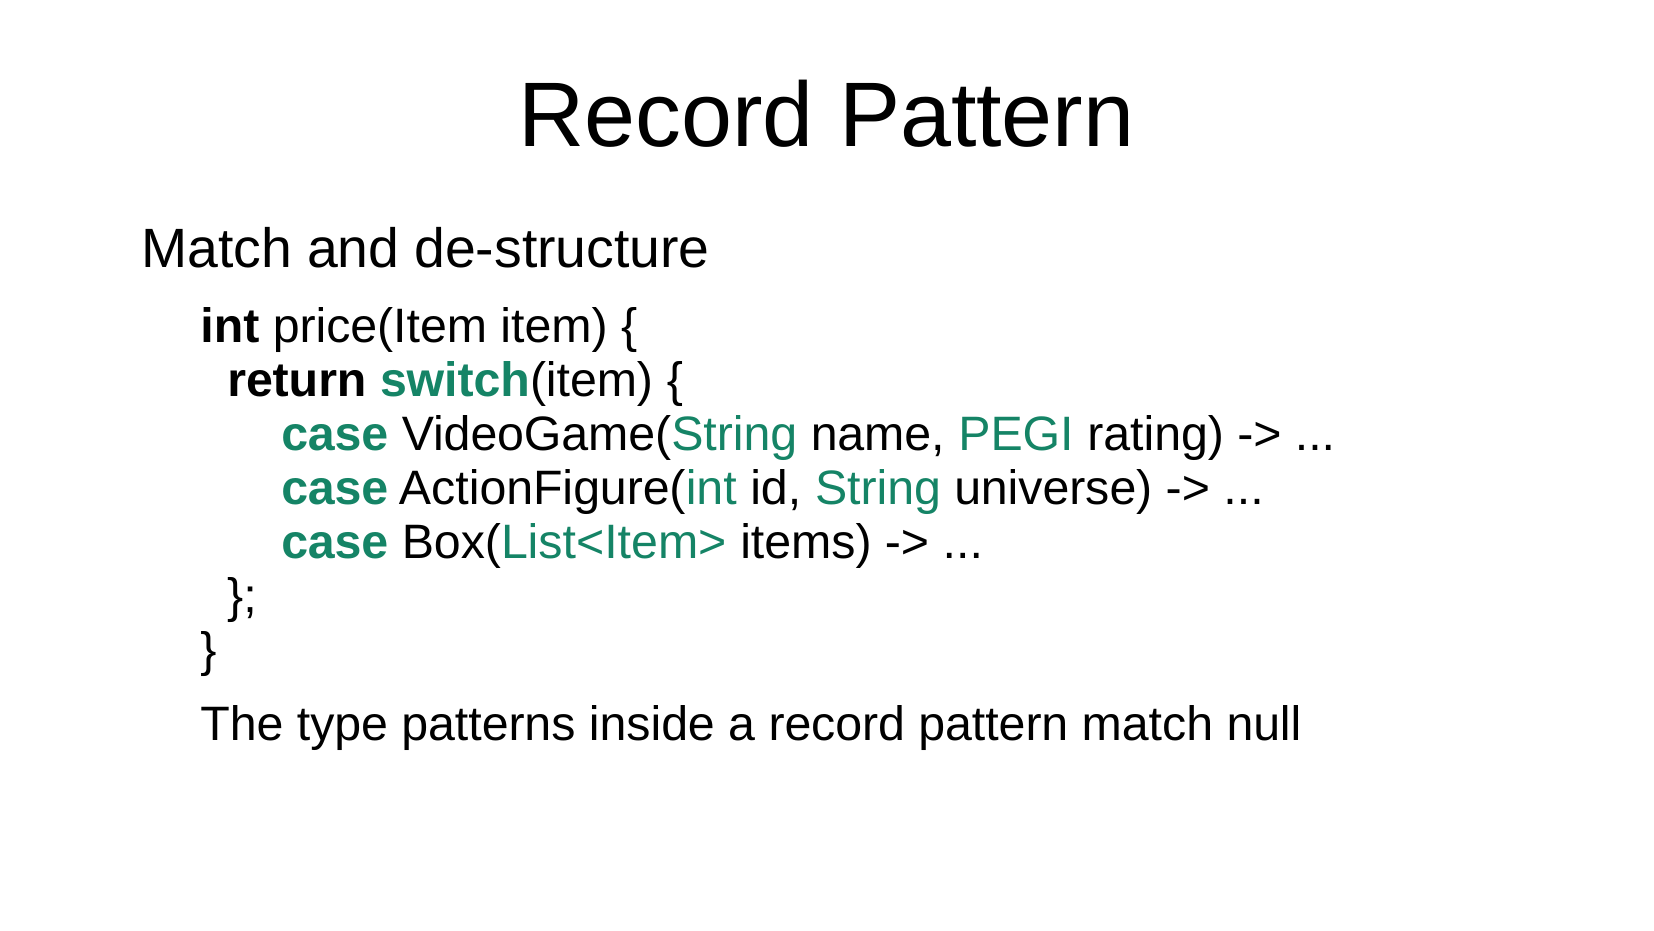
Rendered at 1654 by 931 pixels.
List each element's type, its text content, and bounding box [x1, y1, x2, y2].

list Match and de-structure int price(Item item) { return switch(item) { case VideoGame(String name, PEGI rating) -> ... case ActionFigure(int id, String universe) -> ... case Box(List<Item> items) -> ... }; } The type patterns inside a record pattern match null [82, 217, 1571, 758]
title Record Pattern [82, 37, 1571, 193]
